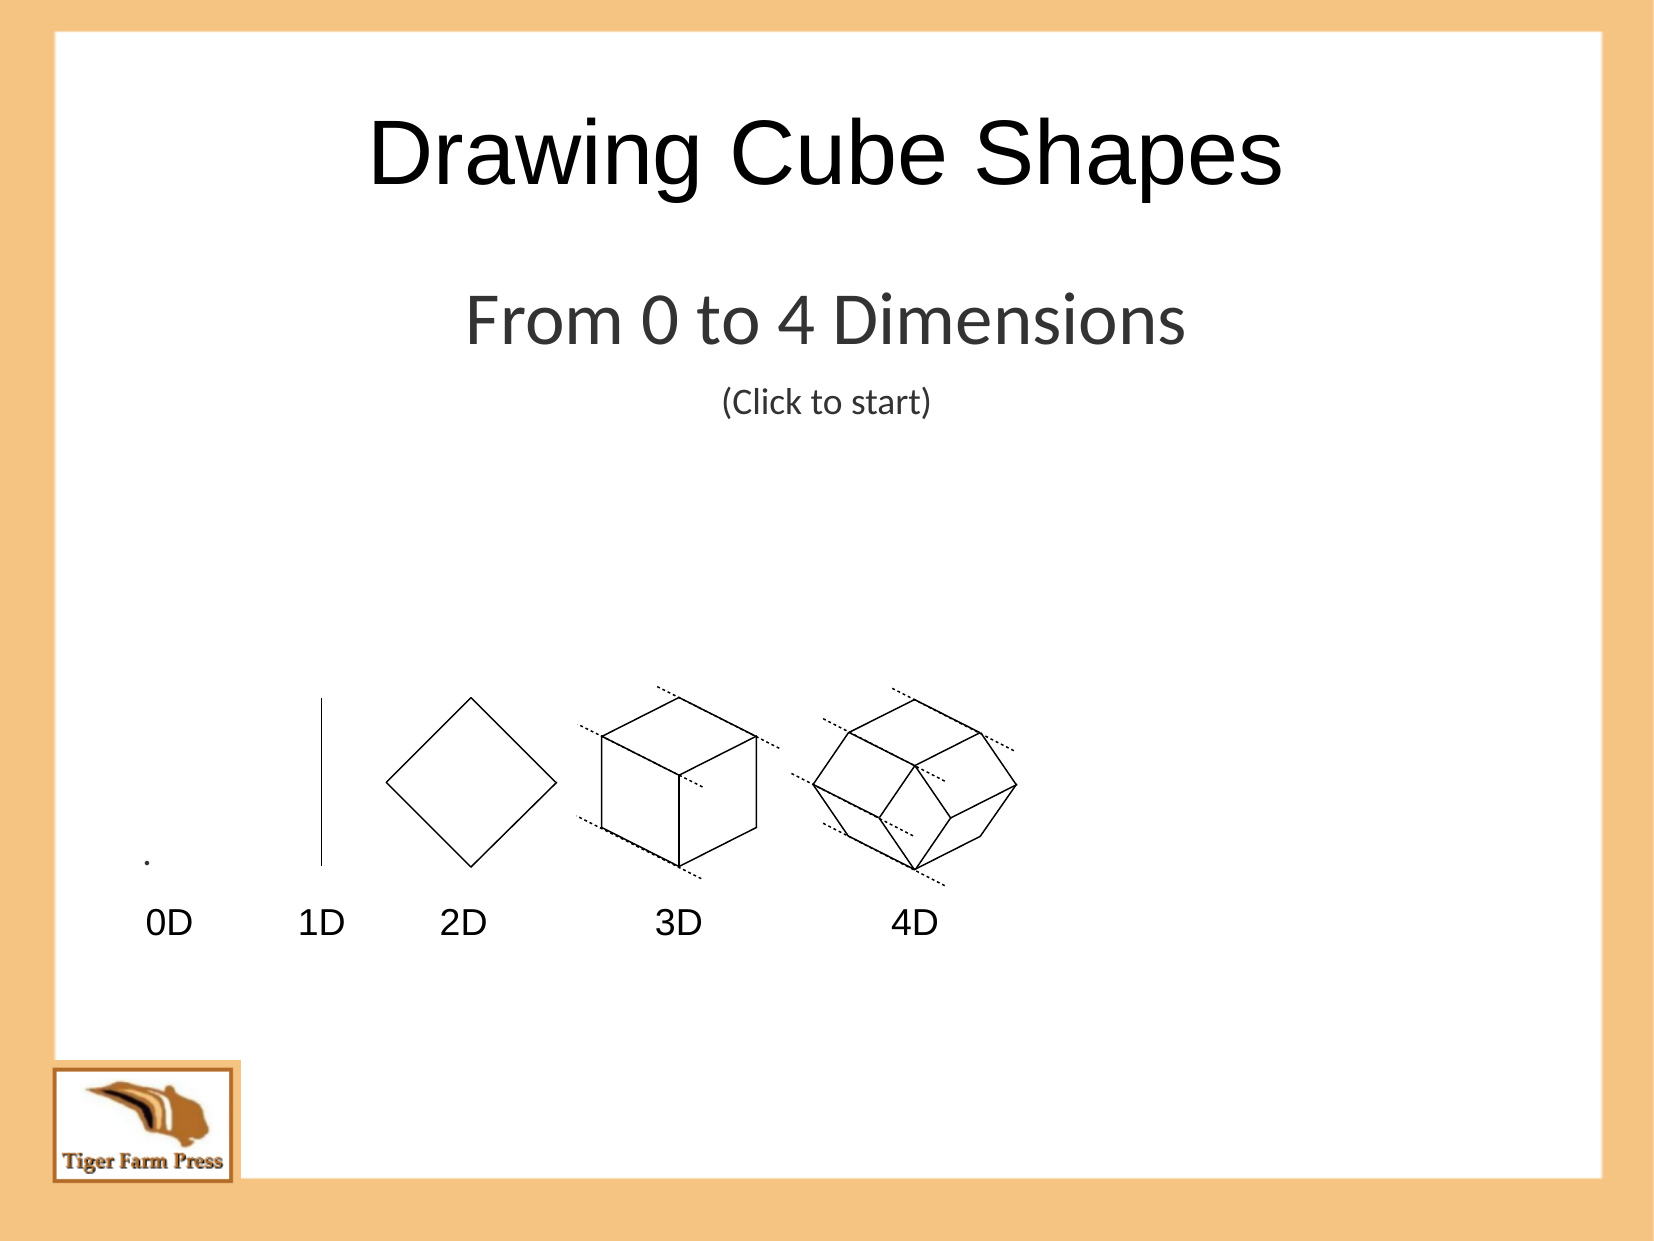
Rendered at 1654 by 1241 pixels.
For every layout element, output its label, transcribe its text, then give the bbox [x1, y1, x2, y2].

list From 0 to 4 Dimensions (Click to start) . 0D 1D 2D 3D 4D [82, 290, 1571, 1109]
picture [0, 0, 1654, 1241]
title Drawing Cube Shapes [82, 49, 1571, 257]
